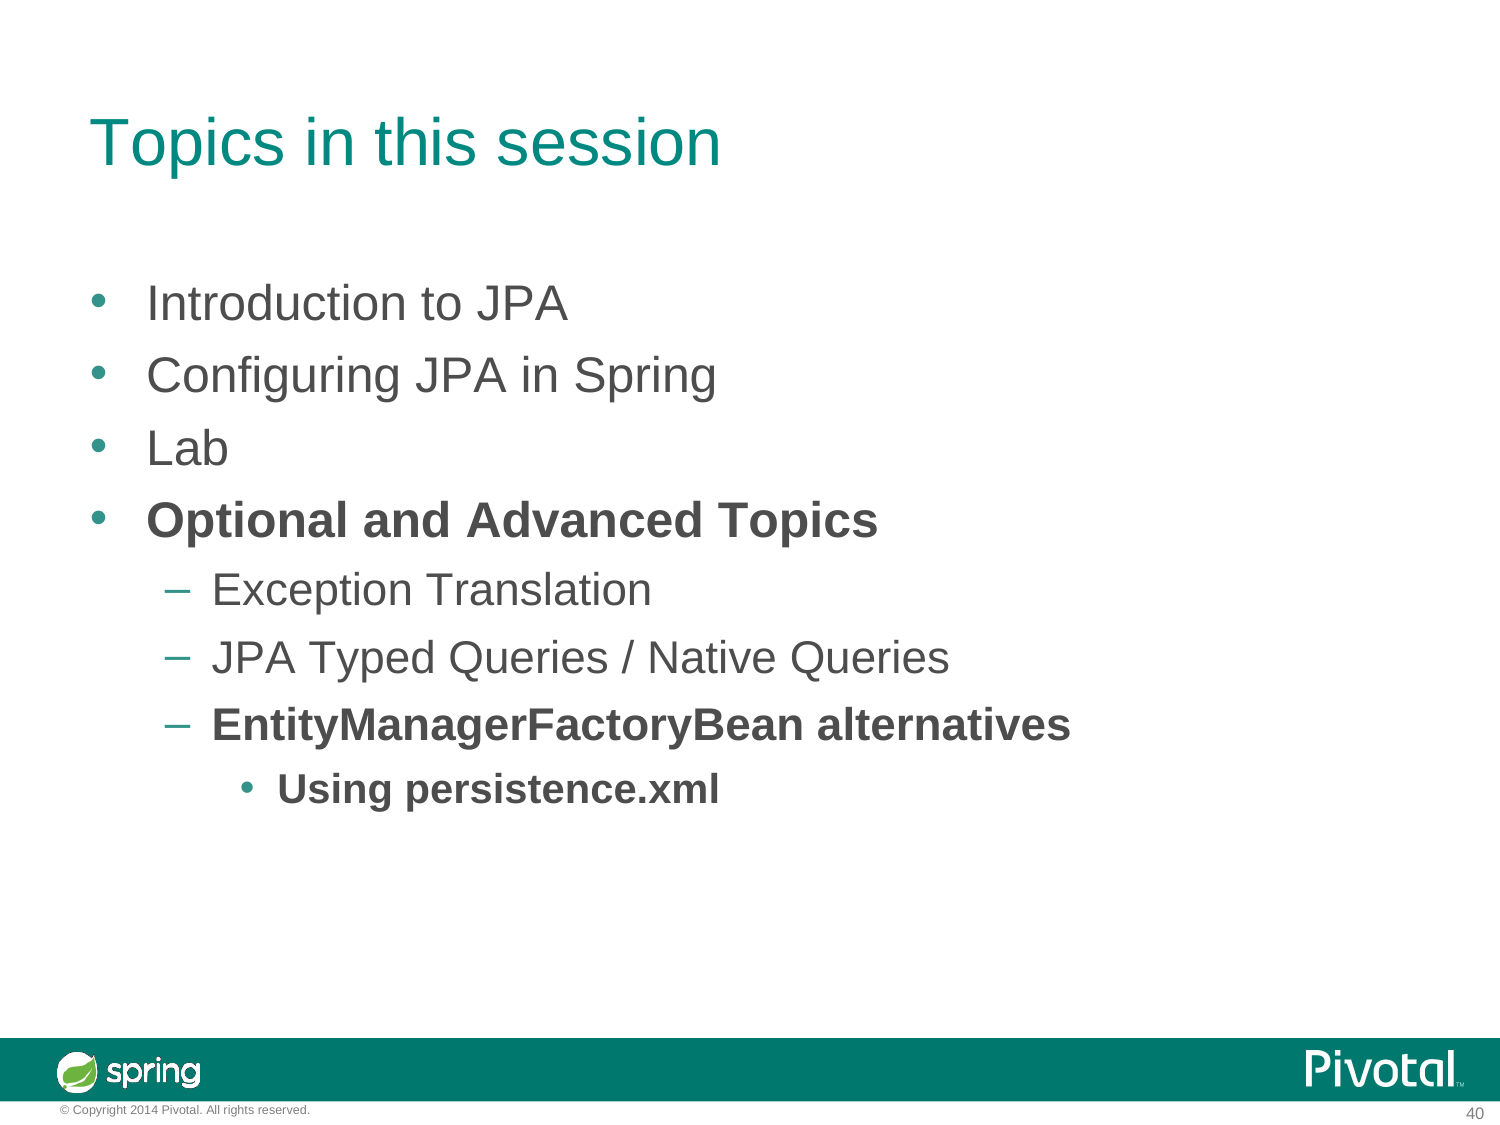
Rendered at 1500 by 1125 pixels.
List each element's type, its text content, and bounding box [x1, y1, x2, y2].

picture [32, 1041, 210, 1103]
picture [1306, 1050, 1464, 1087]
title Topics in this session [75, 45, 1426, 233]
list Introduction to JPA Configuring JPA in Spring Lab Optional and Advanced Topics Exception Translation JPA Typed Queries / Native Queries EntityManagerFactoryBean alternatives Using persistence.xml [75, 262, 1479, 1005]
